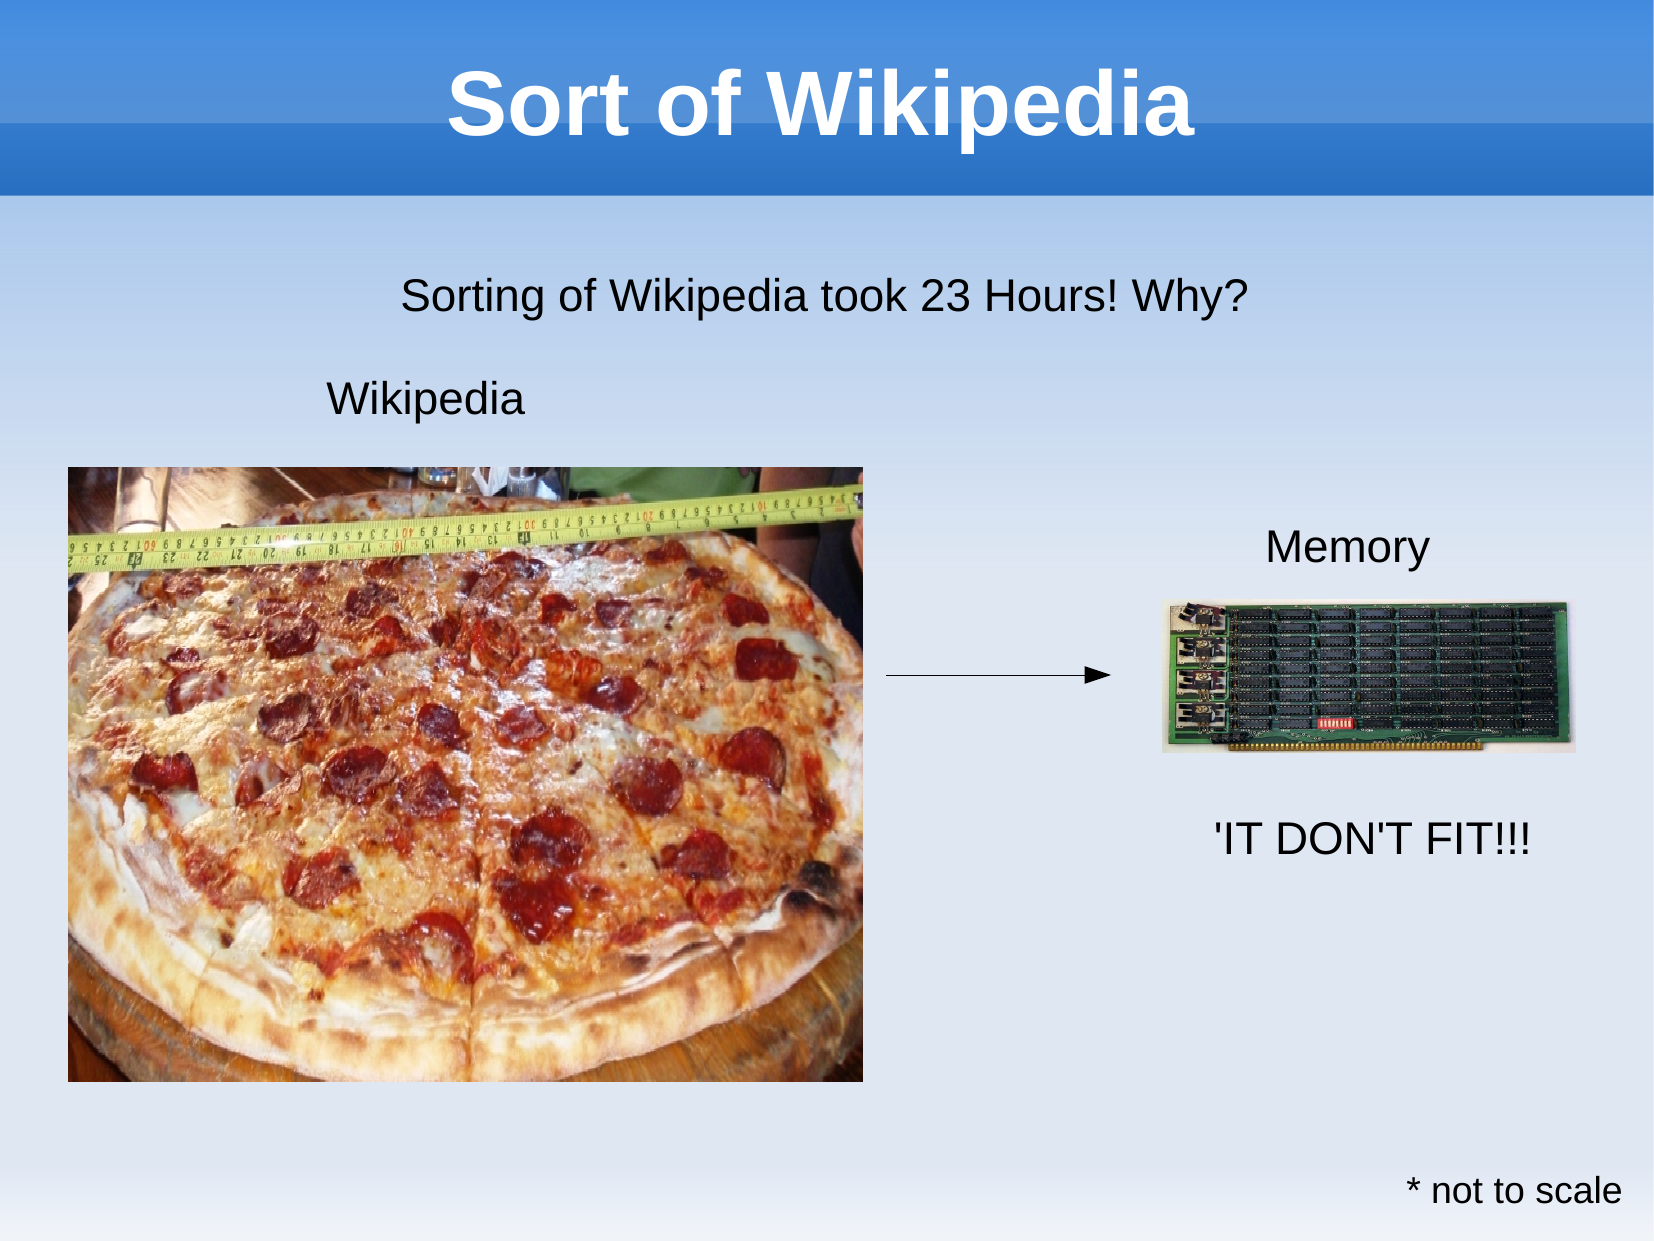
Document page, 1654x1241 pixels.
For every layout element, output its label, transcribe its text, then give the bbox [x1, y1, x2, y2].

text_box 'IT DON'T FIT!!! [1199, 805, 1549, 872]
title Sort of Wikipedia [76, 7, 1565, 200]
picture [0, 0, 1654, 1241]
text_box * not to scale [1391, 1162, 1638, 1220]
text_box Wikipedia [311, 365, 541, 432]
text_box Memory [1250, 513, 1446, 580]
text_box Sorting of Wikipedia took 23 Hours! Why? [112, 262, 1538, 329]
